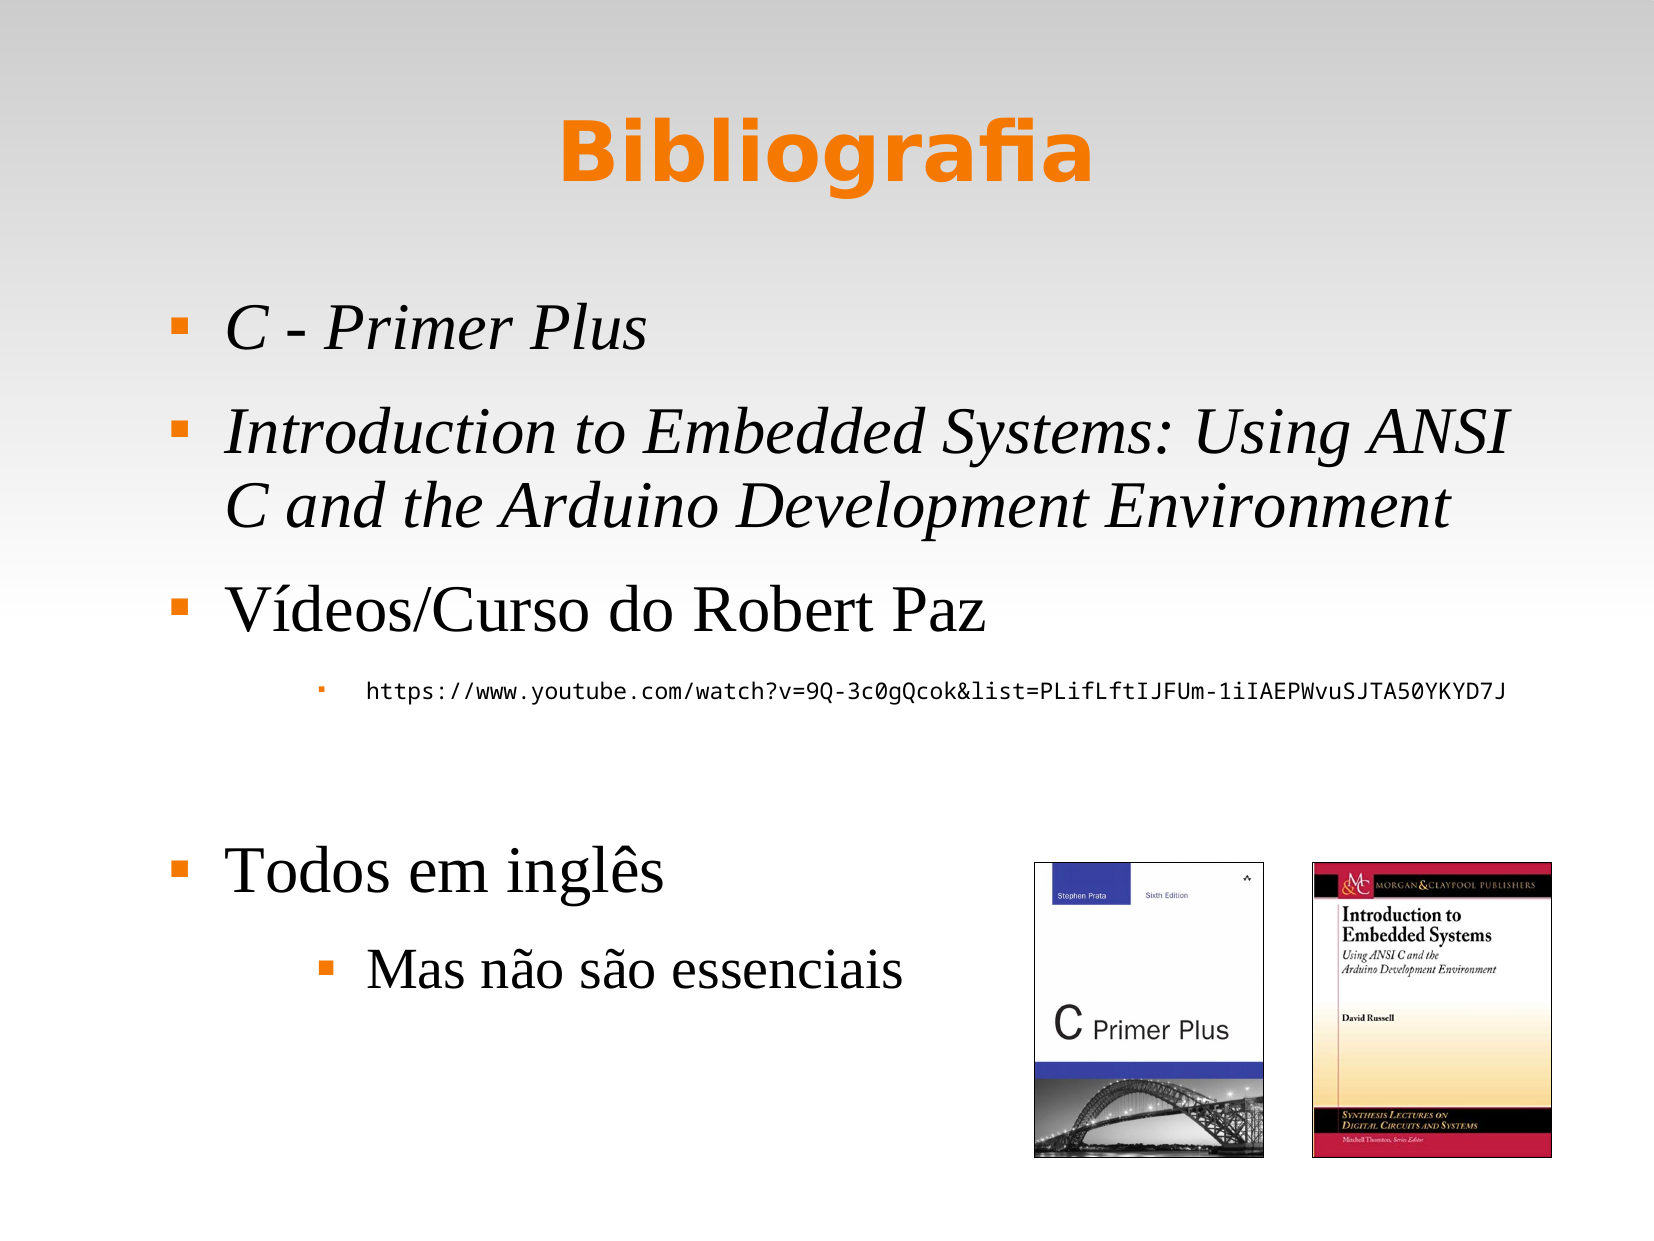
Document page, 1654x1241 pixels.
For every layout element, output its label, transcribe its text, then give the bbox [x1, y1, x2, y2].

list C - Primer Plus Introduction to Embedded Systems: Using ANSI C and the Arduino Development Environment Vídeos/Curso do Robert Paz https://www.youtube.com/watch?v=9Q-3c0gQcok&list=PLifLftIJFUm-1iIAEPWvuSJTA50YKYD7J Todos em inglês Mas não são essenciais [82, 290, 1571, 1109]
title Bibliografia [82, 49, 1571, 257]
picture [1312, 862, 1552, 1158]
picture [1034, 862, 1264, 1158]
